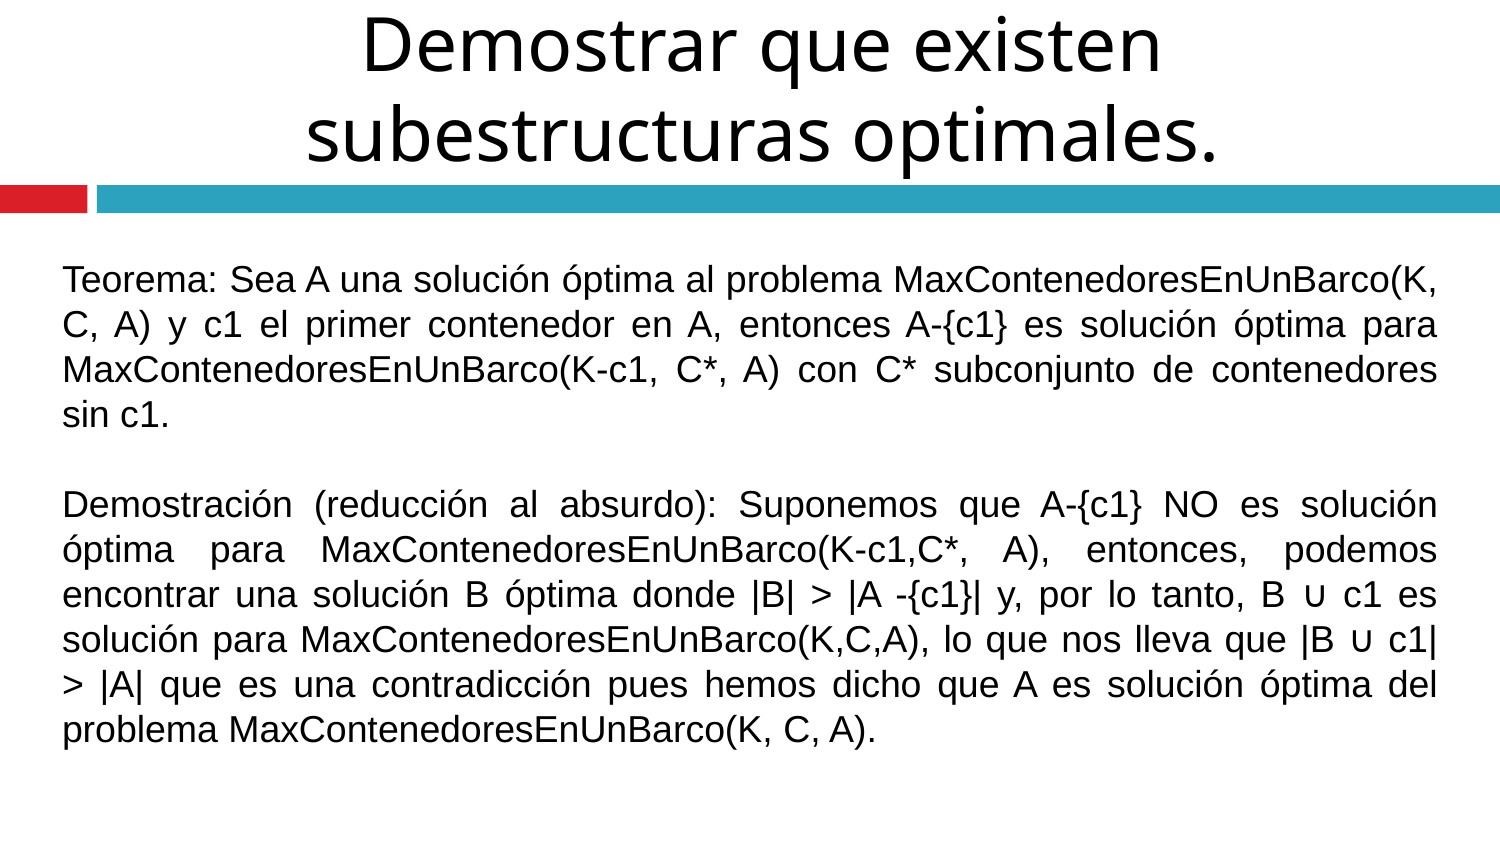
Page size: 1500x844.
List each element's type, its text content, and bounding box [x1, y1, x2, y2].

text_box Demostrar que existen subestructuras optimales. [99, 12, 1425, 185]
text_box Teorema: Sea A una solución óptima al problema MaxContenedoresEnUnBarco(K, C, A) y c1 el primer contenedor en A, entonces A-{c1} es solución óptima para MaxContenedoresEnUnBarco(K-­c1, C*, A) con C* subconjunto de contenedores sin c1. Demostración (reducción al absurdo): Suponemos que A-{c1} NO es solución óptima para MaxContenedoresEnUnBarco(K-­c1,C*, A), entonces, podemos encontrar una solución B óptima donde |B| > |A -{c1}| y, por lo tanto, B ∪ c1 es solución para MaxContenedoresEnUnBarco(K,C,A), lo que nos lleva que |B ∪ c1| > |A| que es una contradicción pues hemos dicho que A es solución óptima del problema MaxContenedoresEnUnBarco(K, C, A). [47, 247, 1453, 767]
